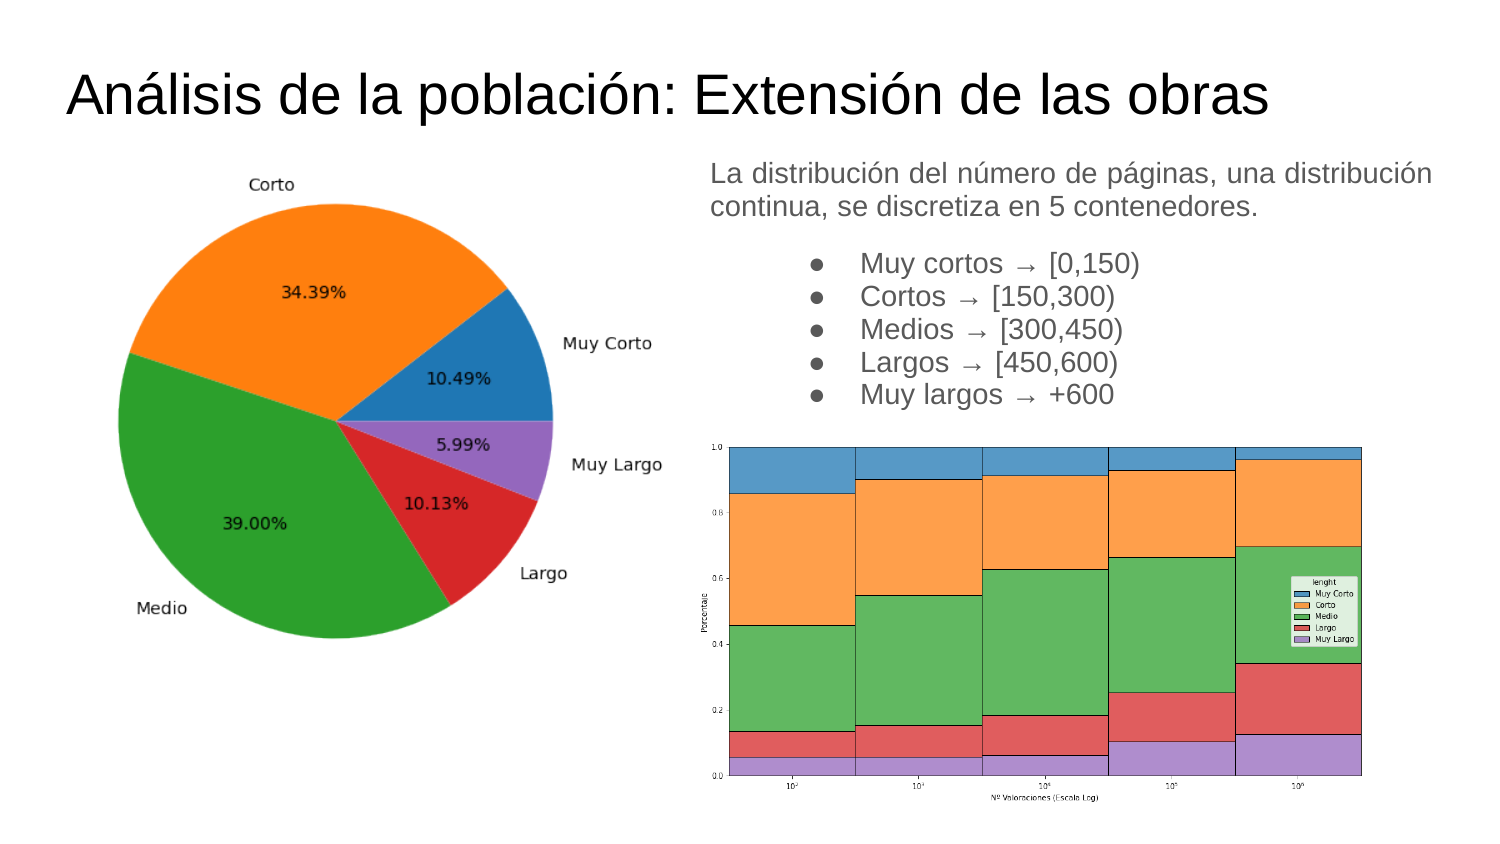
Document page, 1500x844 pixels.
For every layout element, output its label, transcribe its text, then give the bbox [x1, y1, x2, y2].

title Análisis de la población: Extensión de las obras [51, 48, 1449, 142]
list La distribución del número de páginas, una distribución continua, se discretiza en 5 contenedores. Muy cortos → [0,150) Cortos → [150,300) Medios → [300,450) Largos → [450,600) Muy largos → +600 [695, 142, 1449, 703]
picture [68, 142, 670, 703]
picture [695, 438, 1366, 807]
